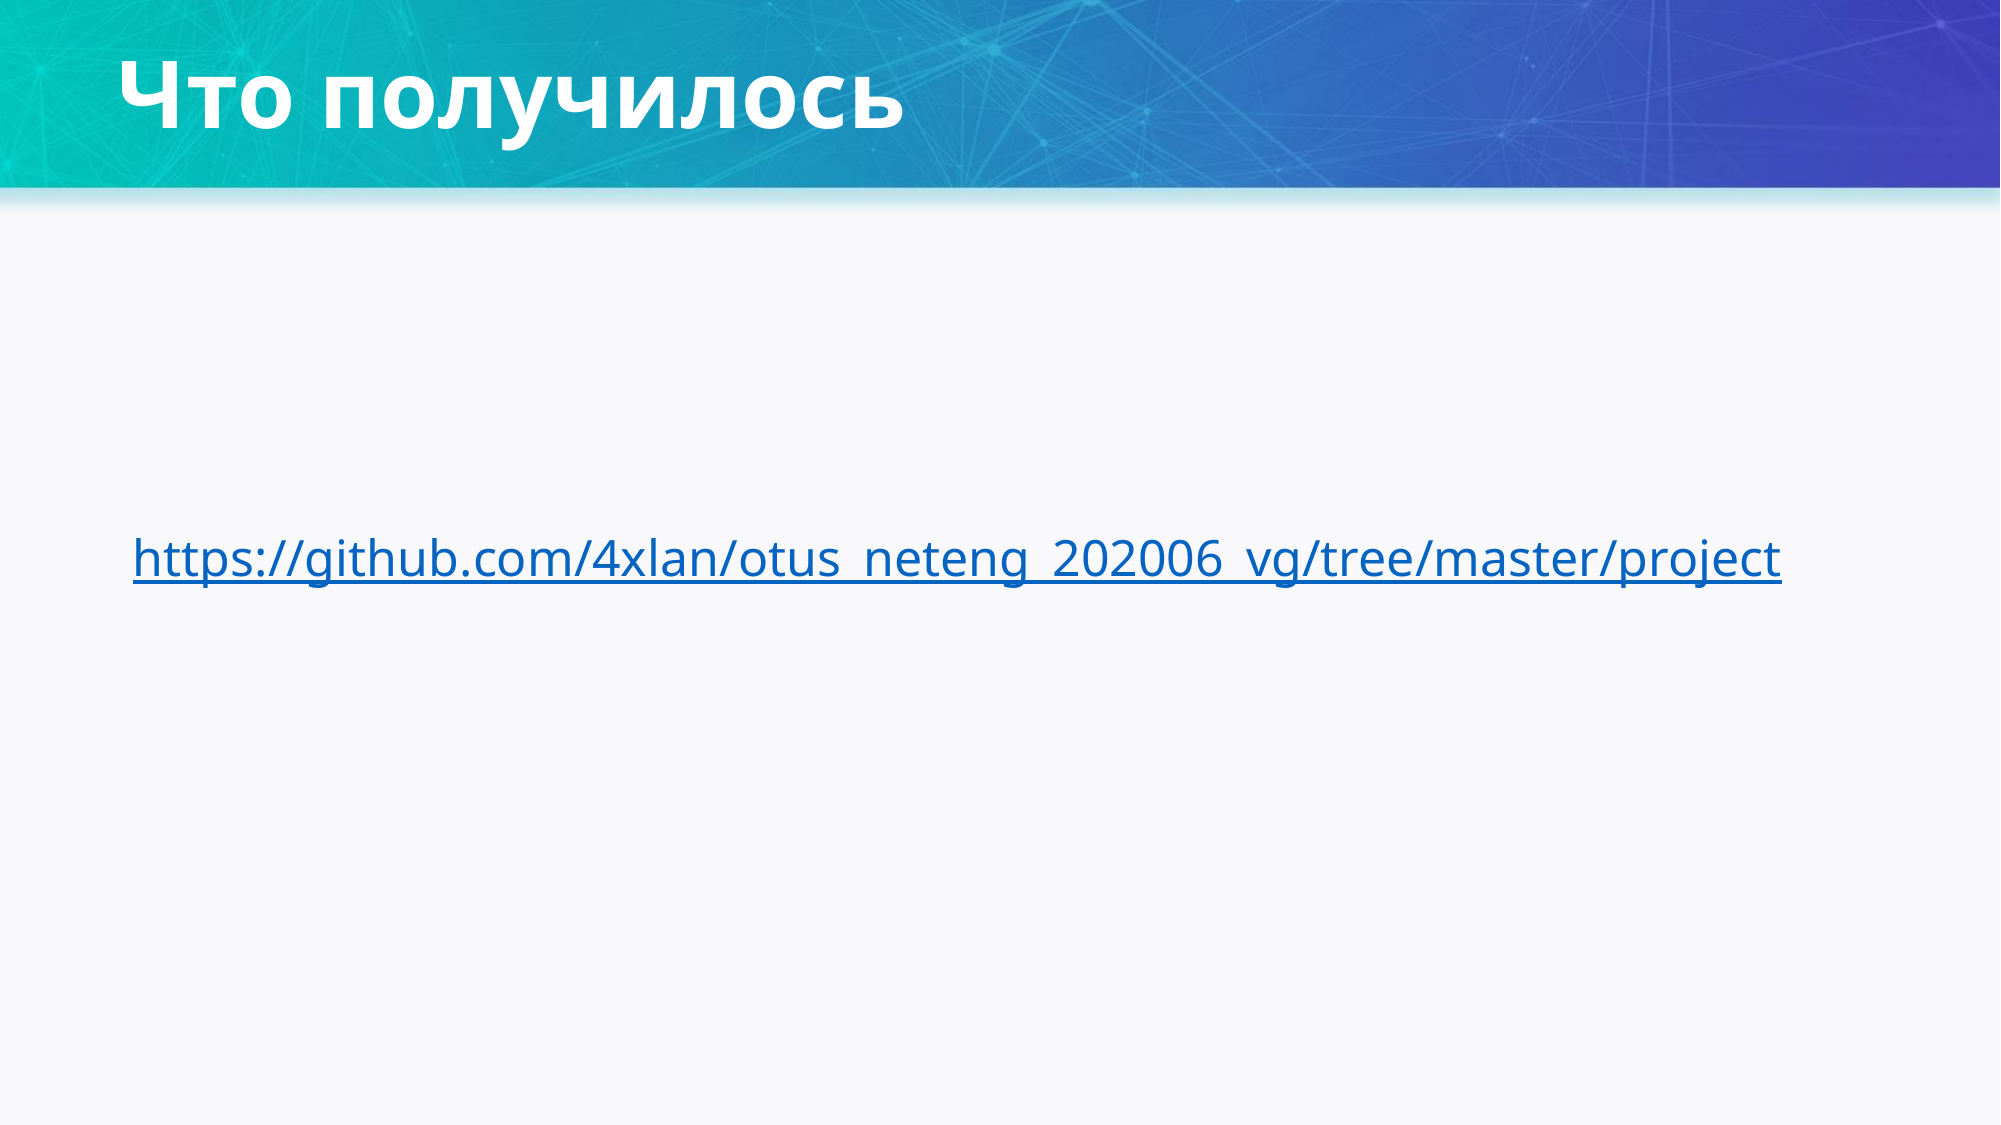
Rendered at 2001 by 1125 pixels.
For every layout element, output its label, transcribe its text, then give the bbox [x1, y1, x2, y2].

text_box https://github.com/4xlan/otus_neteng_202006_vg/tree/master/project [117, 511, 1812, 614]
text_box Что получилось [117, 57, 1882, 140]
picture [0, 0, 2000, 1125]
